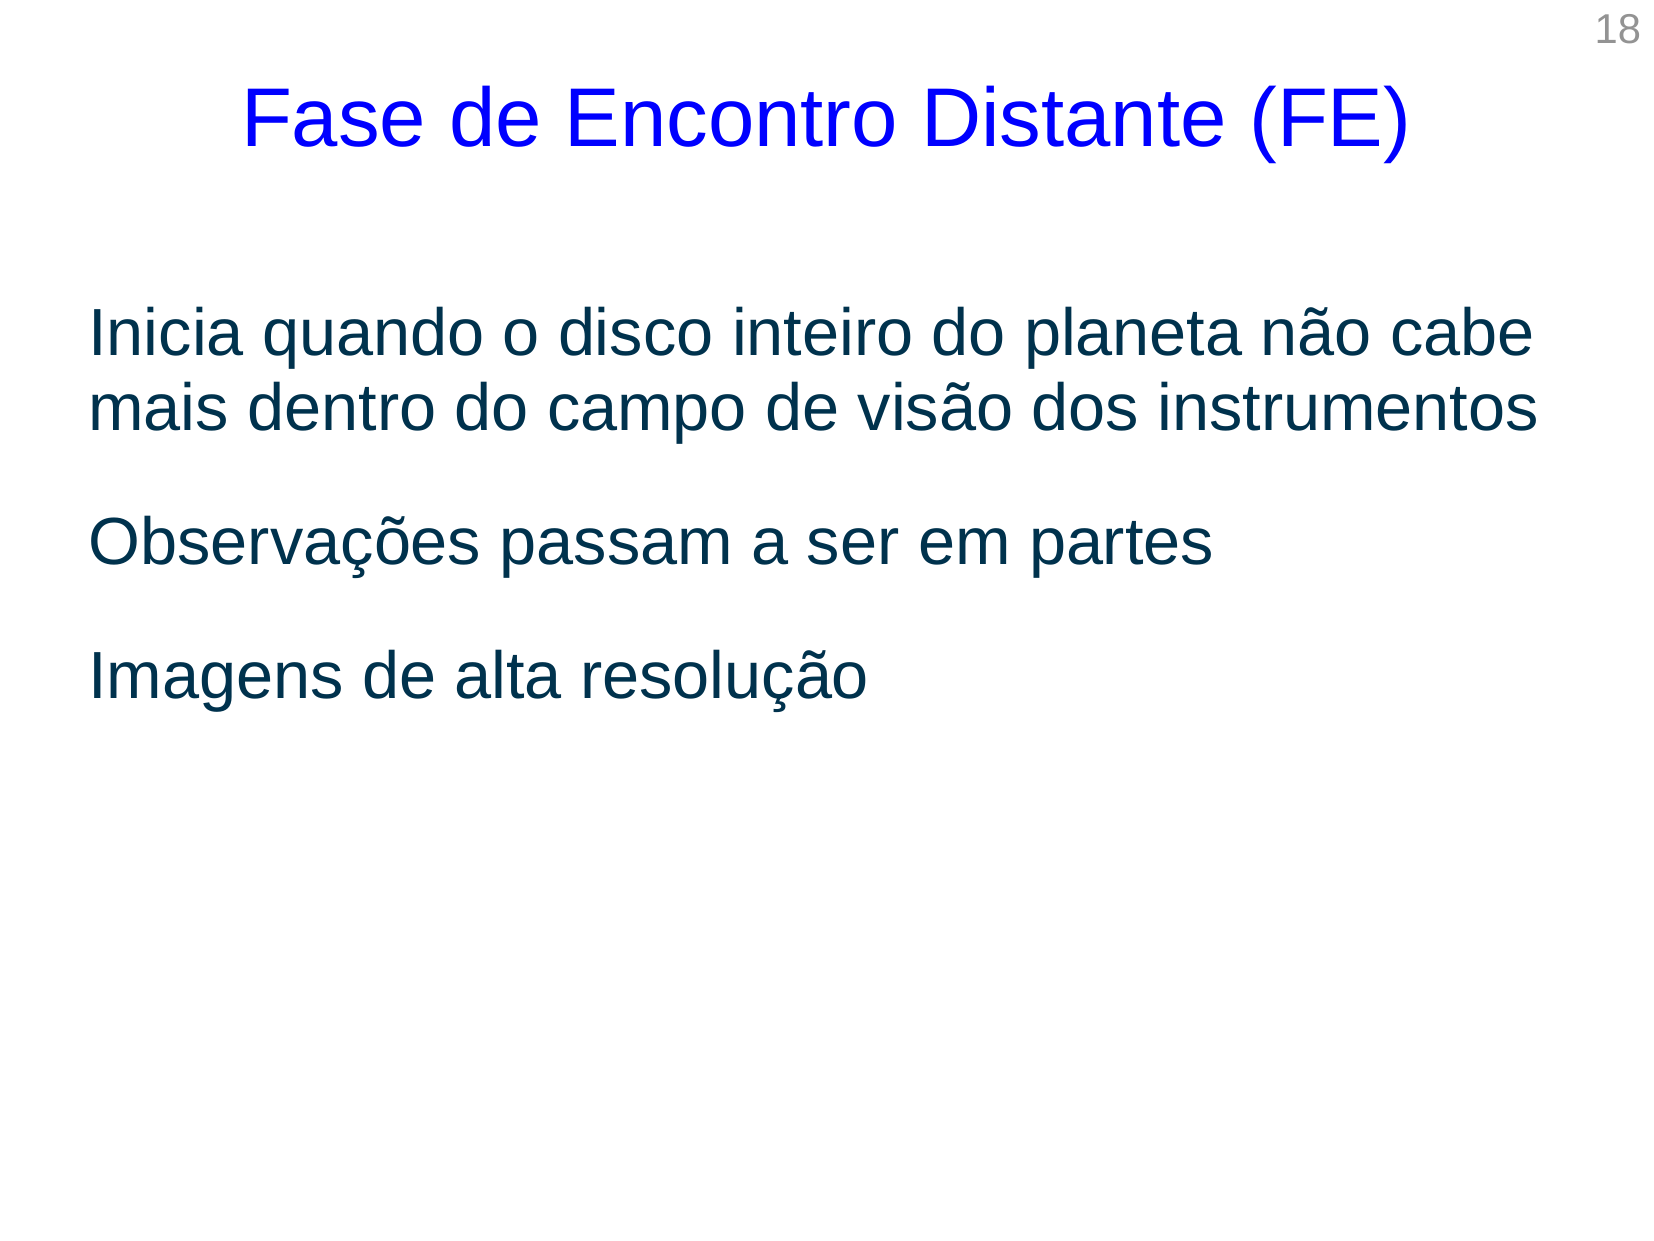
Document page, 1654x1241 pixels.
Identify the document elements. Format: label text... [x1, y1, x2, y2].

title Fase de Encontro Distante (FE) [88, 59, 1565, 178]
list Inicia quando o disco inteiro do planeta não cabe mais dentro do campo de visão dos instrumentos Observações passam a ser em partes Imagens de alta resolução [88, 295, 1565, 1182]
